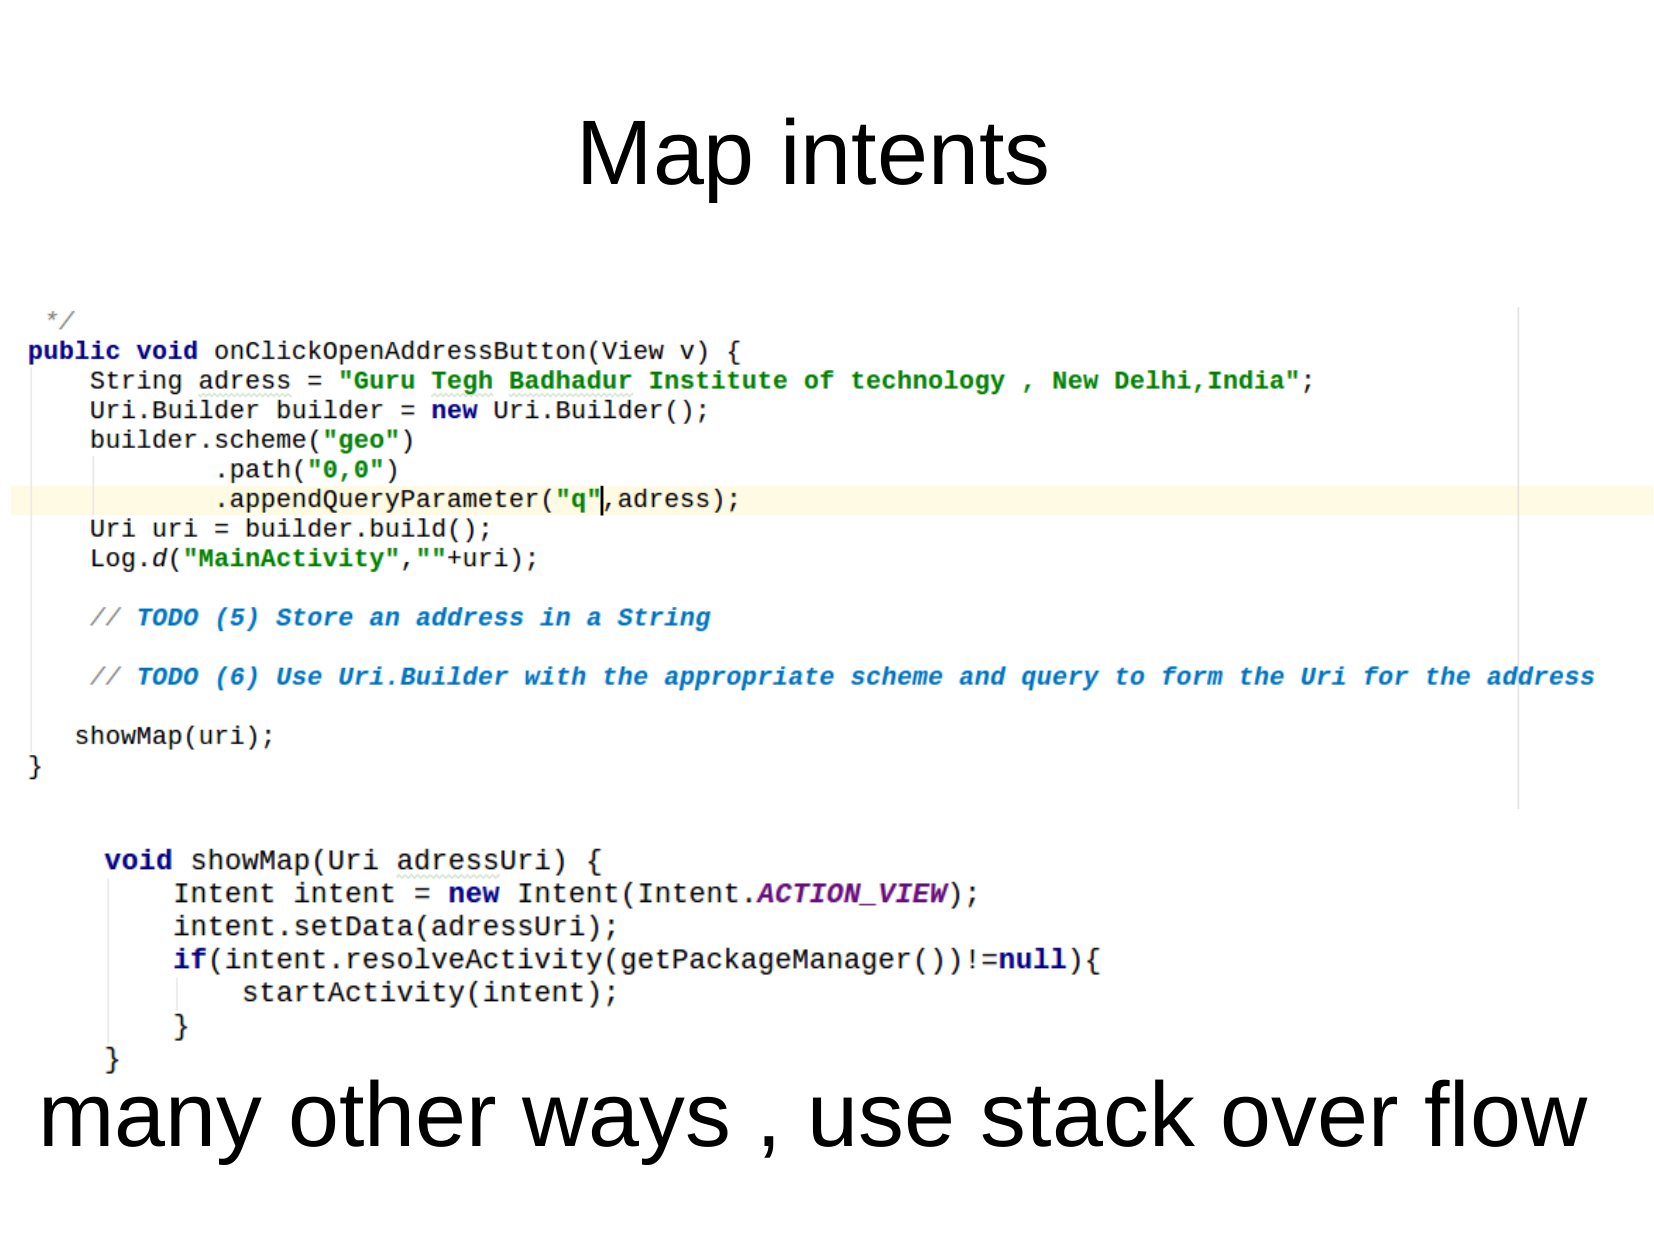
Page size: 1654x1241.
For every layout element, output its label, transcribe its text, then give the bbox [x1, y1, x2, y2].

picture [67, 835, 1477, 1062]
picture [11, 307, 1654, 809]
text_box many other ways , use stack over flow [23, 1062, 1605, 1166]
title Map intents [82, 49, 1571, 257]
